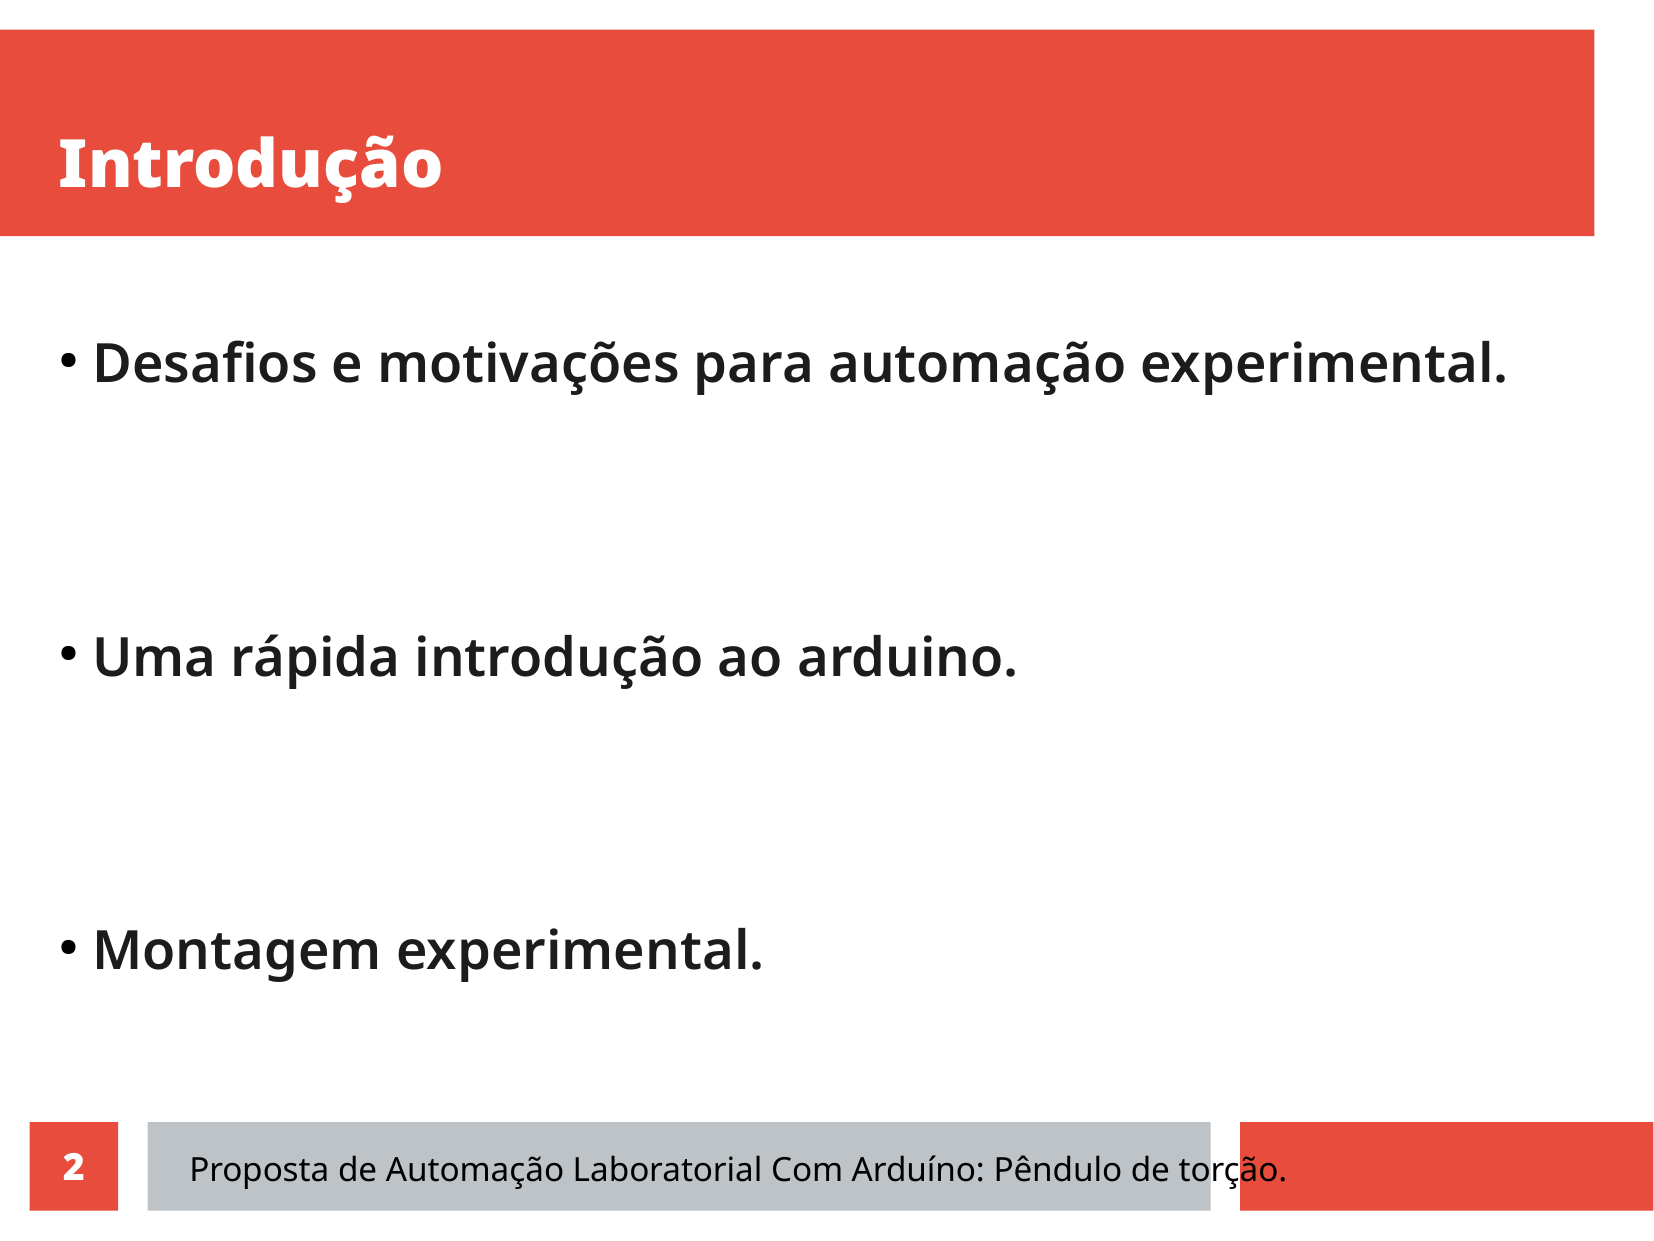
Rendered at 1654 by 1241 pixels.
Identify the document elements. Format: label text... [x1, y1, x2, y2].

list Desafios e motivações para automação experimental. Uma rápida introdução ao arduino. Montagem experimental. [59, 324, 1565, 1093]
title Introdução [59, 59, 1595, 207]
text_box Proposta de Automação Laboratorial Com Arduíno: Pêndulo de torção. [174, 1138, 1179, 1196]
